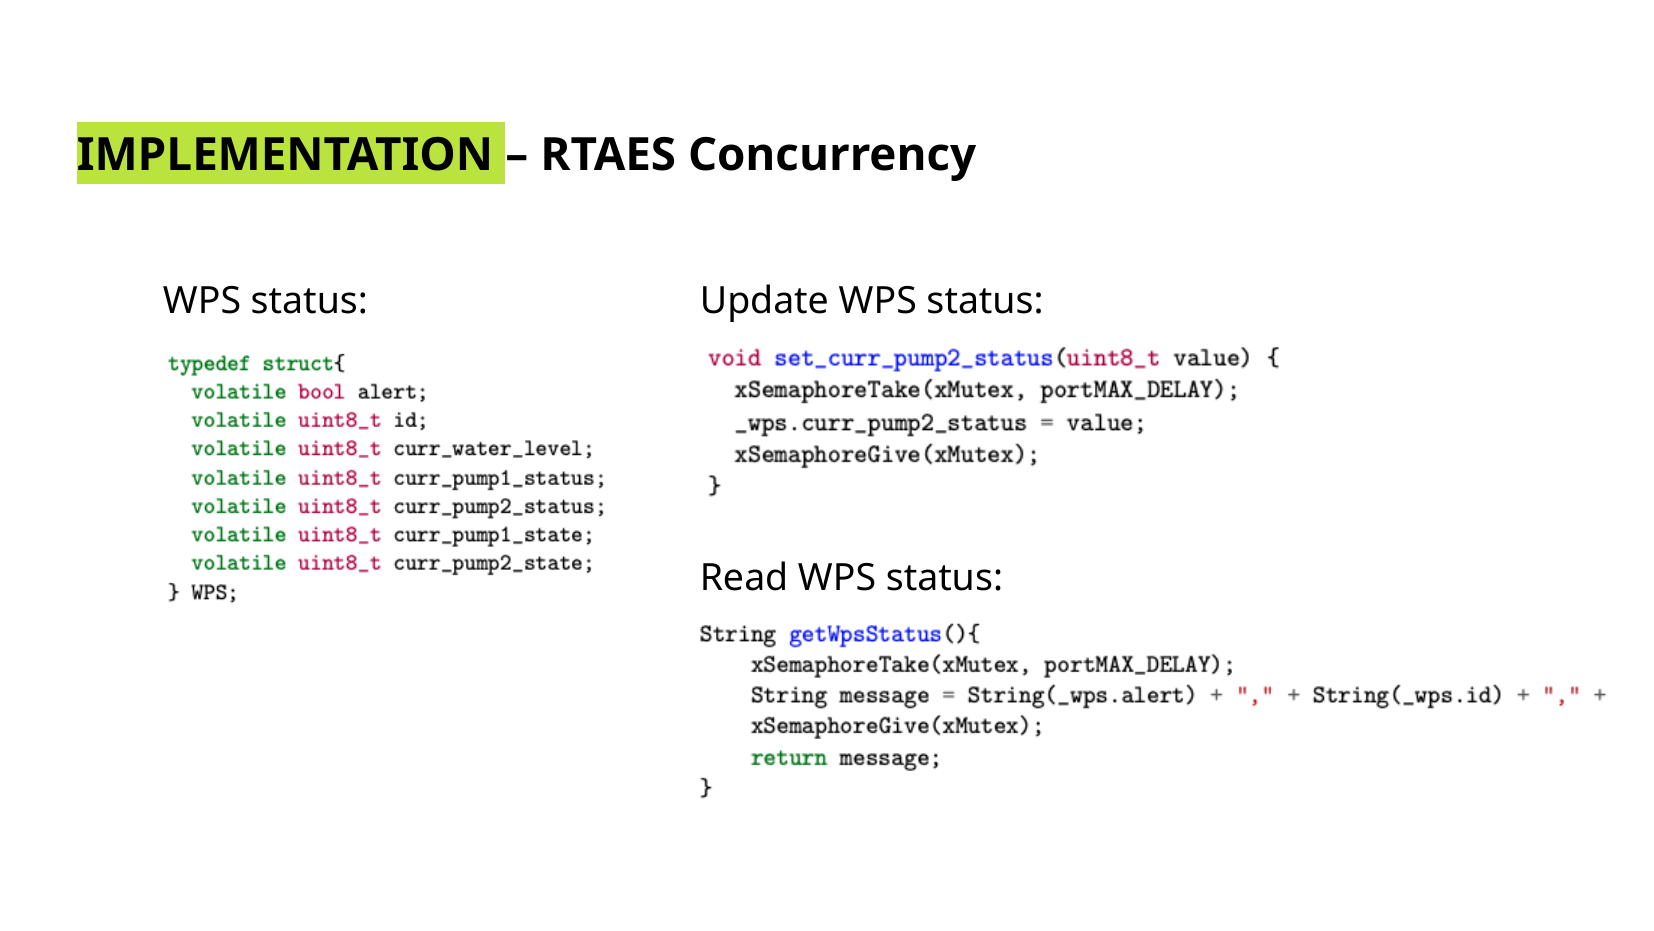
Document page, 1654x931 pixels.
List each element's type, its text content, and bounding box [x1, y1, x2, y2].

text_box Update WPS status: [685, 265, 1128, 369]
text_box Read WPS status: [685, 543, 1045, 603]
text_box WPS status: [148, 265, 508, 326]
picture [142, 328, 1619, 819]
title IMPLEMENTATION – RTAES Concurrency [76, 99, 1565, 207]
